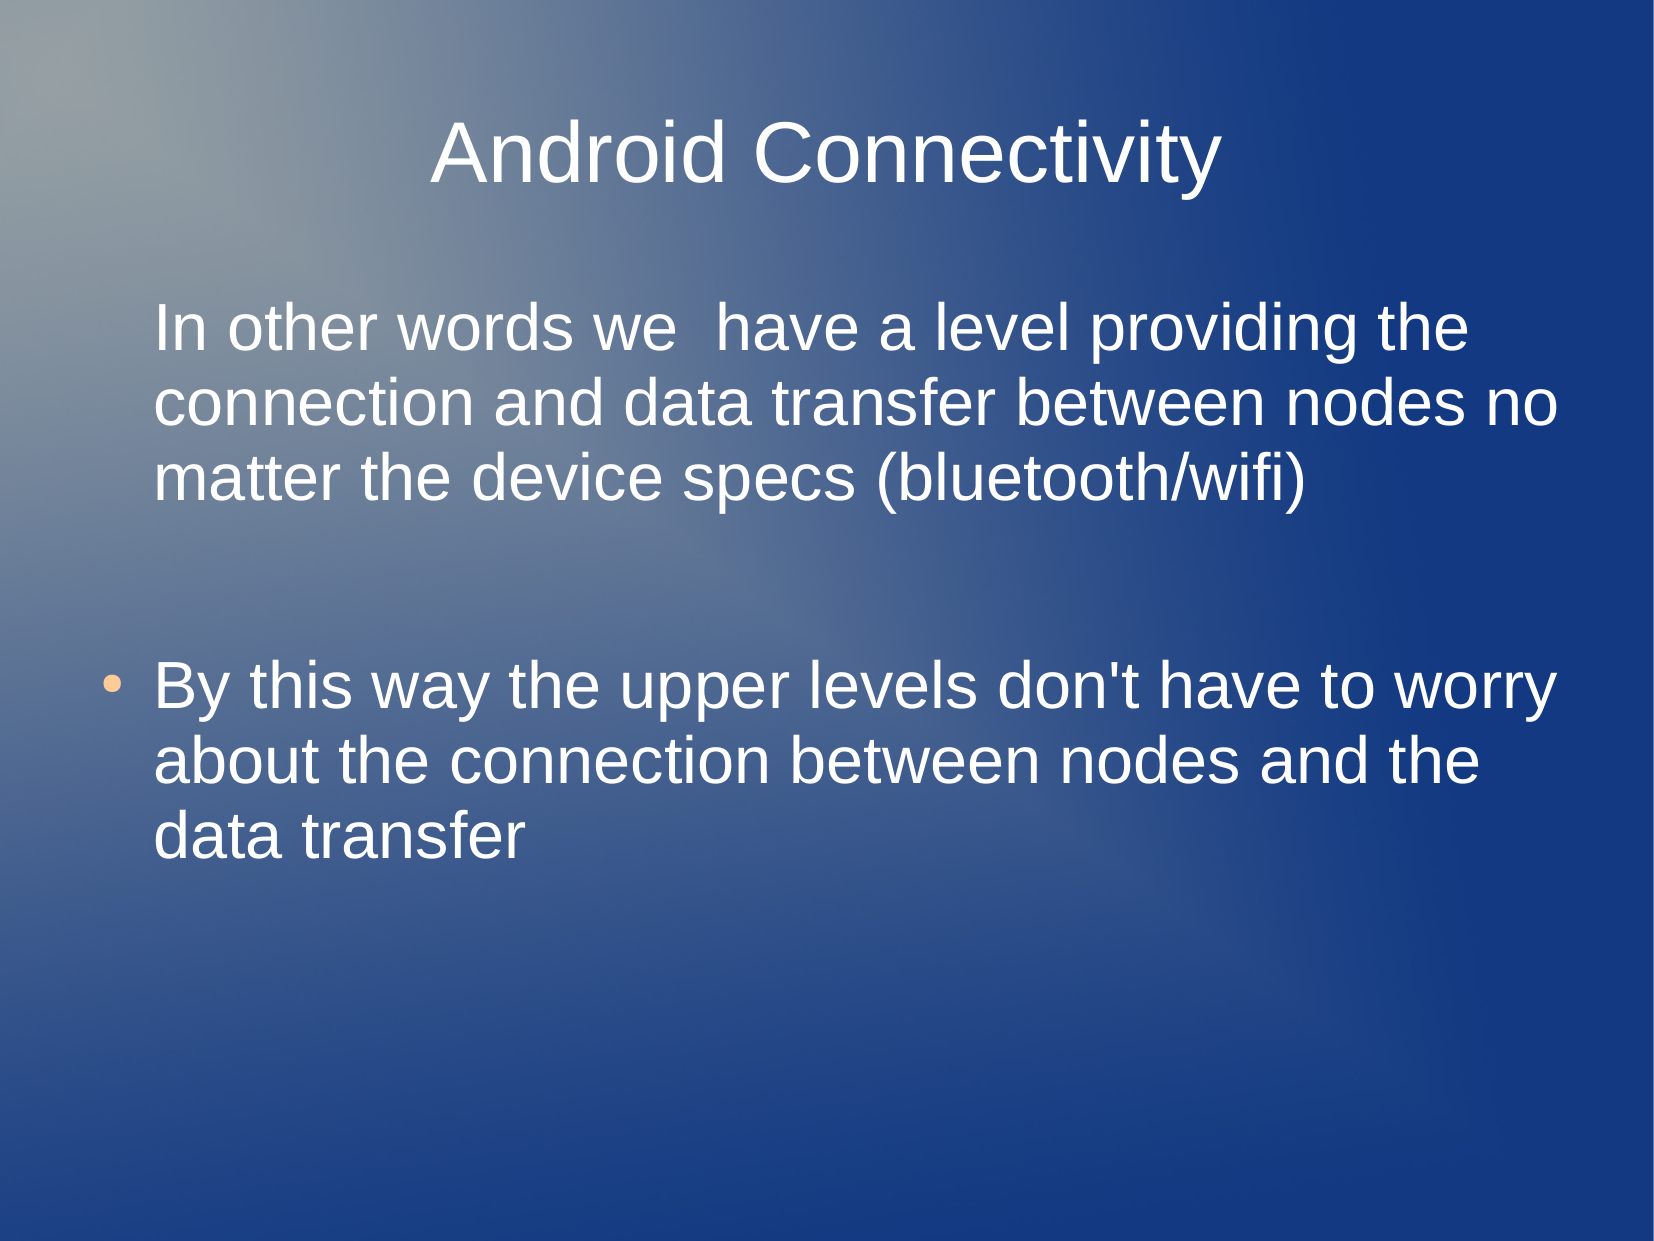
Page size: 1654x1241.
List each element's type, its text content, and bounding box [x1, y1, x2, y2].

list In other words we have a level providing the connection and data transfer between nodes no matter the device specs (bluetooth/wifi) By this way the upper levels don't have to worry about the connection between nodes and the data transfer [82, 290, 1571, 1109]
picture [0, 0, 1654, 1241]
title Android Connectivity [82, 49, 1571, 257]
